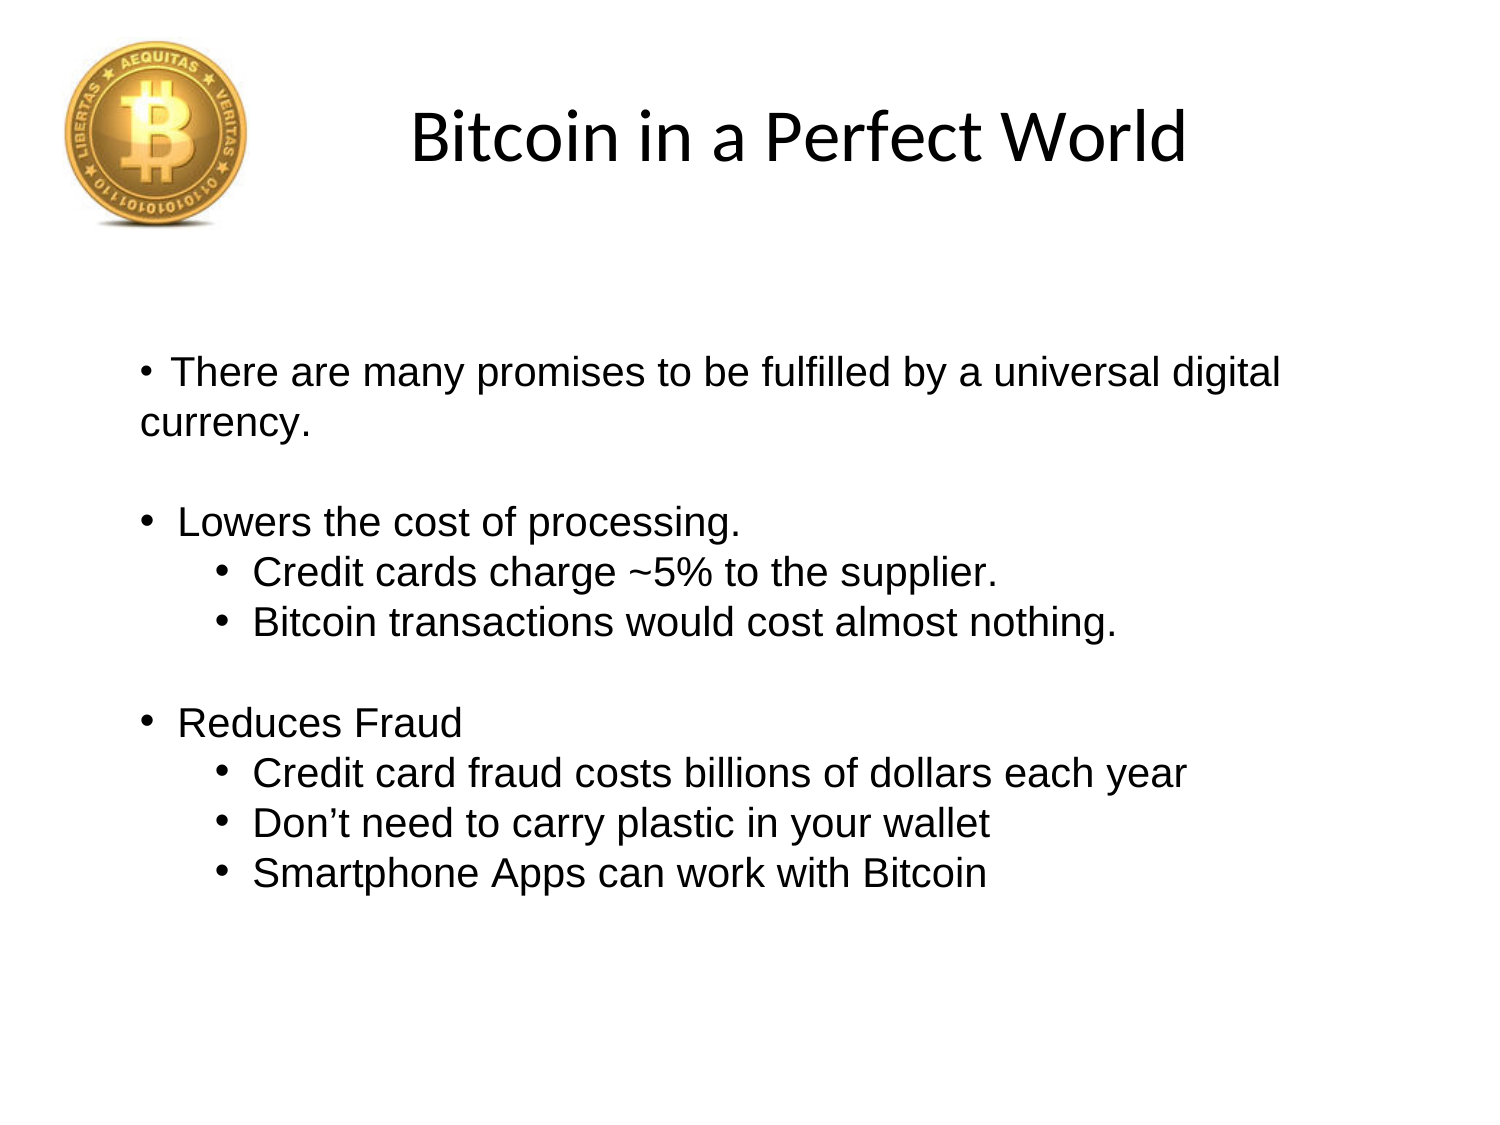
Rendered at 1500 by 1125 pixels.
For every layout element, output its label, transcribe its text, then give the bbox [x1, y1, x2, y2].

text_box There are many promises to be fulfilled by a universal digital currency. Lowers the cost of processing. Credit cards charge ~5% to the supplier. Bitcoin transactions would cost almost nothing. Reduces Fraud Credit card fraud costs billions of dollars each year Don’t need to carry plastic in your wallet Smartphone Apps can work with Bitcoin [125, 337, 1388, 904]
picture [62, 37, 250, 230]
text_box Bitcoin in a Perfect World [275, 37, 1326, 225]
